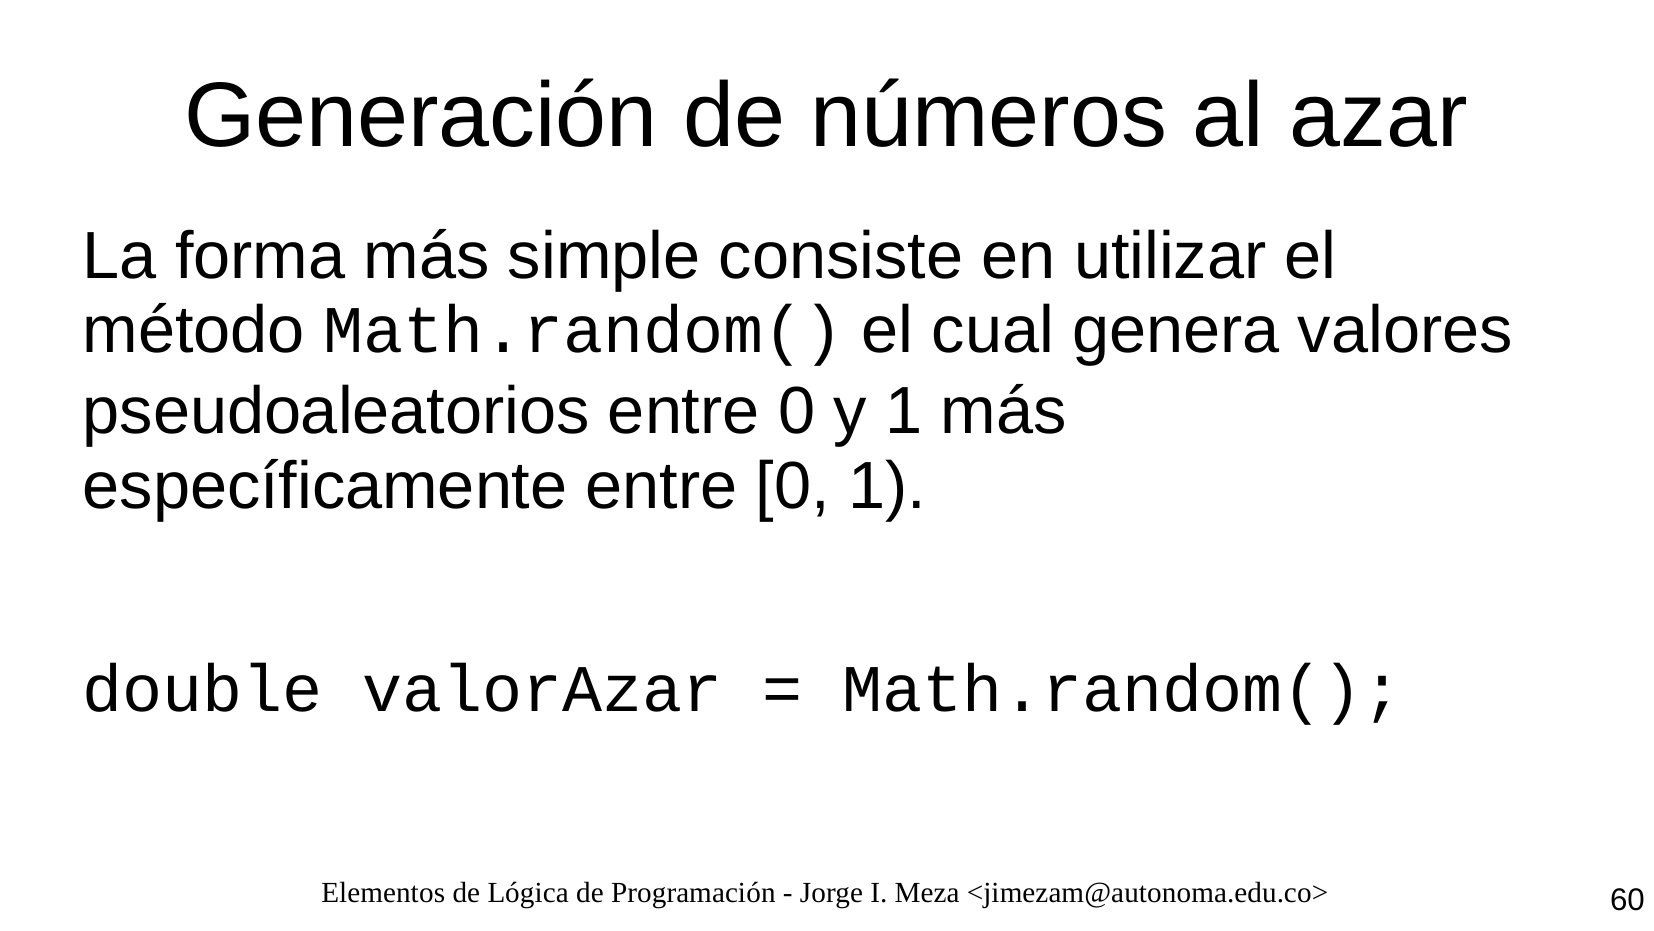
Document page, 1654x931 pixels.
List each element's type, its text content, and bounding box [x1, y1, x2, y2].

list La forma más simple consiste en utilizar el método Math.random() el cual genera valores pseudoaleatorios entre 0 y 1 más específicamente entre [0, 1). double valorAzar = Math.random(); [82, 217, 1571, 863]
title Generación de números al azar [82, 37, 1571, 193]
